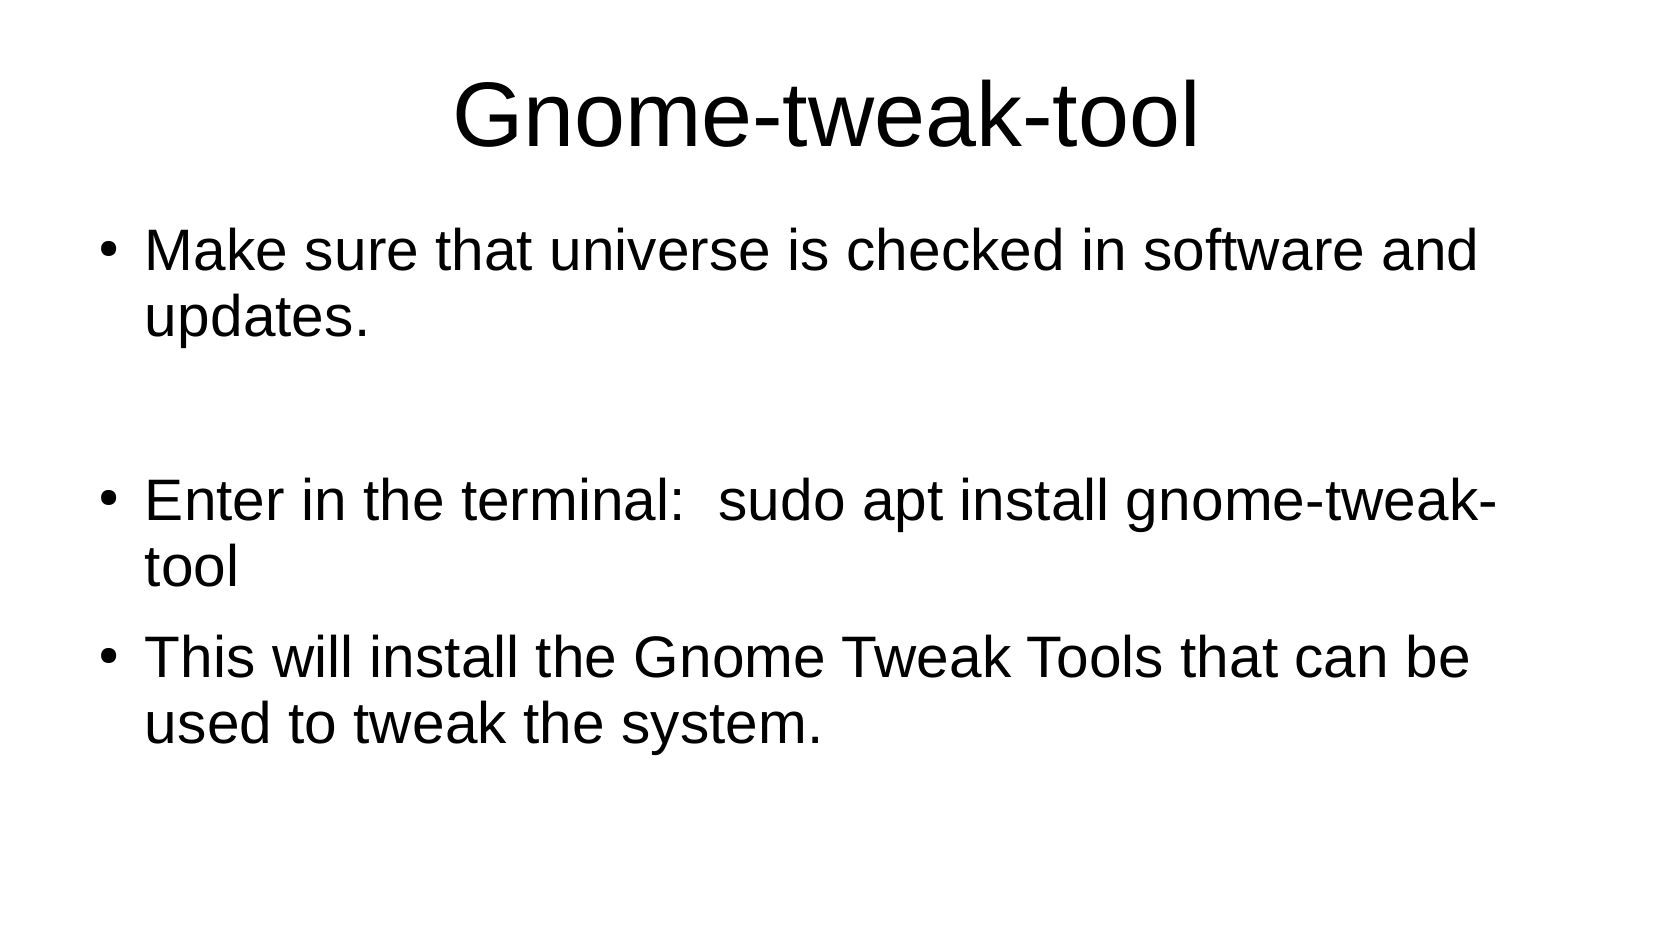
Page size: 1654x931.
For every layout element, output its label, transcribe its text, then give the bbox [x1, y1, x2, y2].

list Make sure that universe is checked in software and updates. Enter in the terminal: sudo apt install gnome-tweak-tool This will install the Gnome Tweak Tools that can be used to tweak the system. [82, 217, 1571, 758]
title Gnome-tweak-tool [82, 37, 1571, 193]
